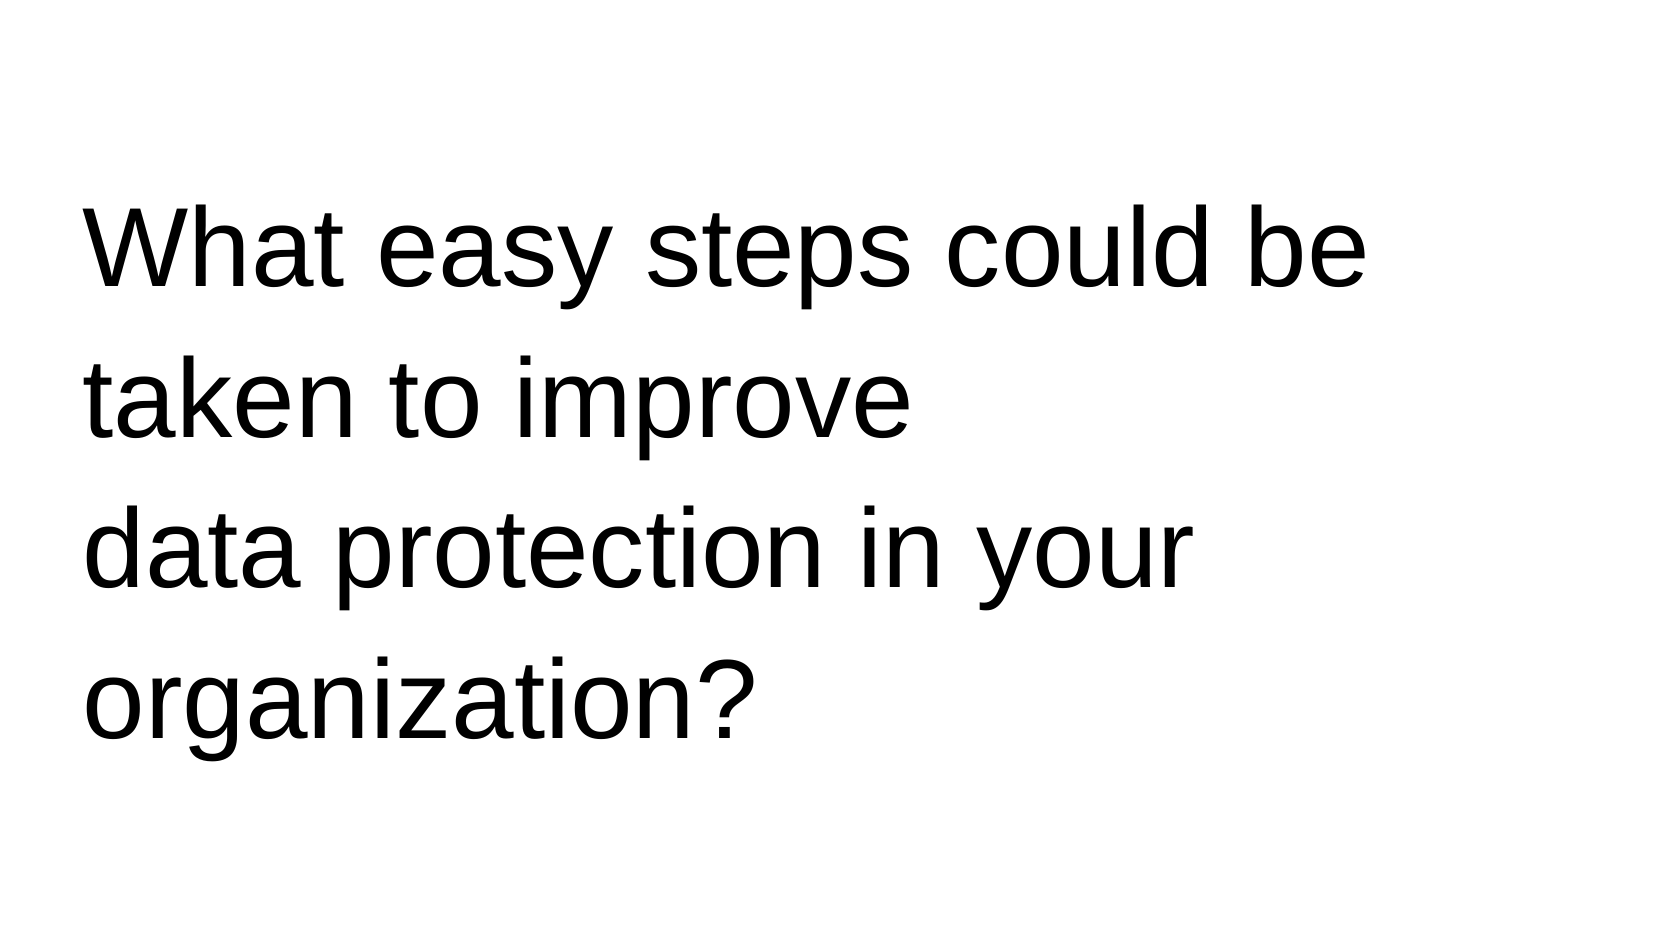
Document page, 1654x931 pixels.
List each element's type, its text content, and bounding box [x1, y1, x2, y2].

title What easy steps could be taken to improve data protection in your organization? [82, 37, 1571, 886]
